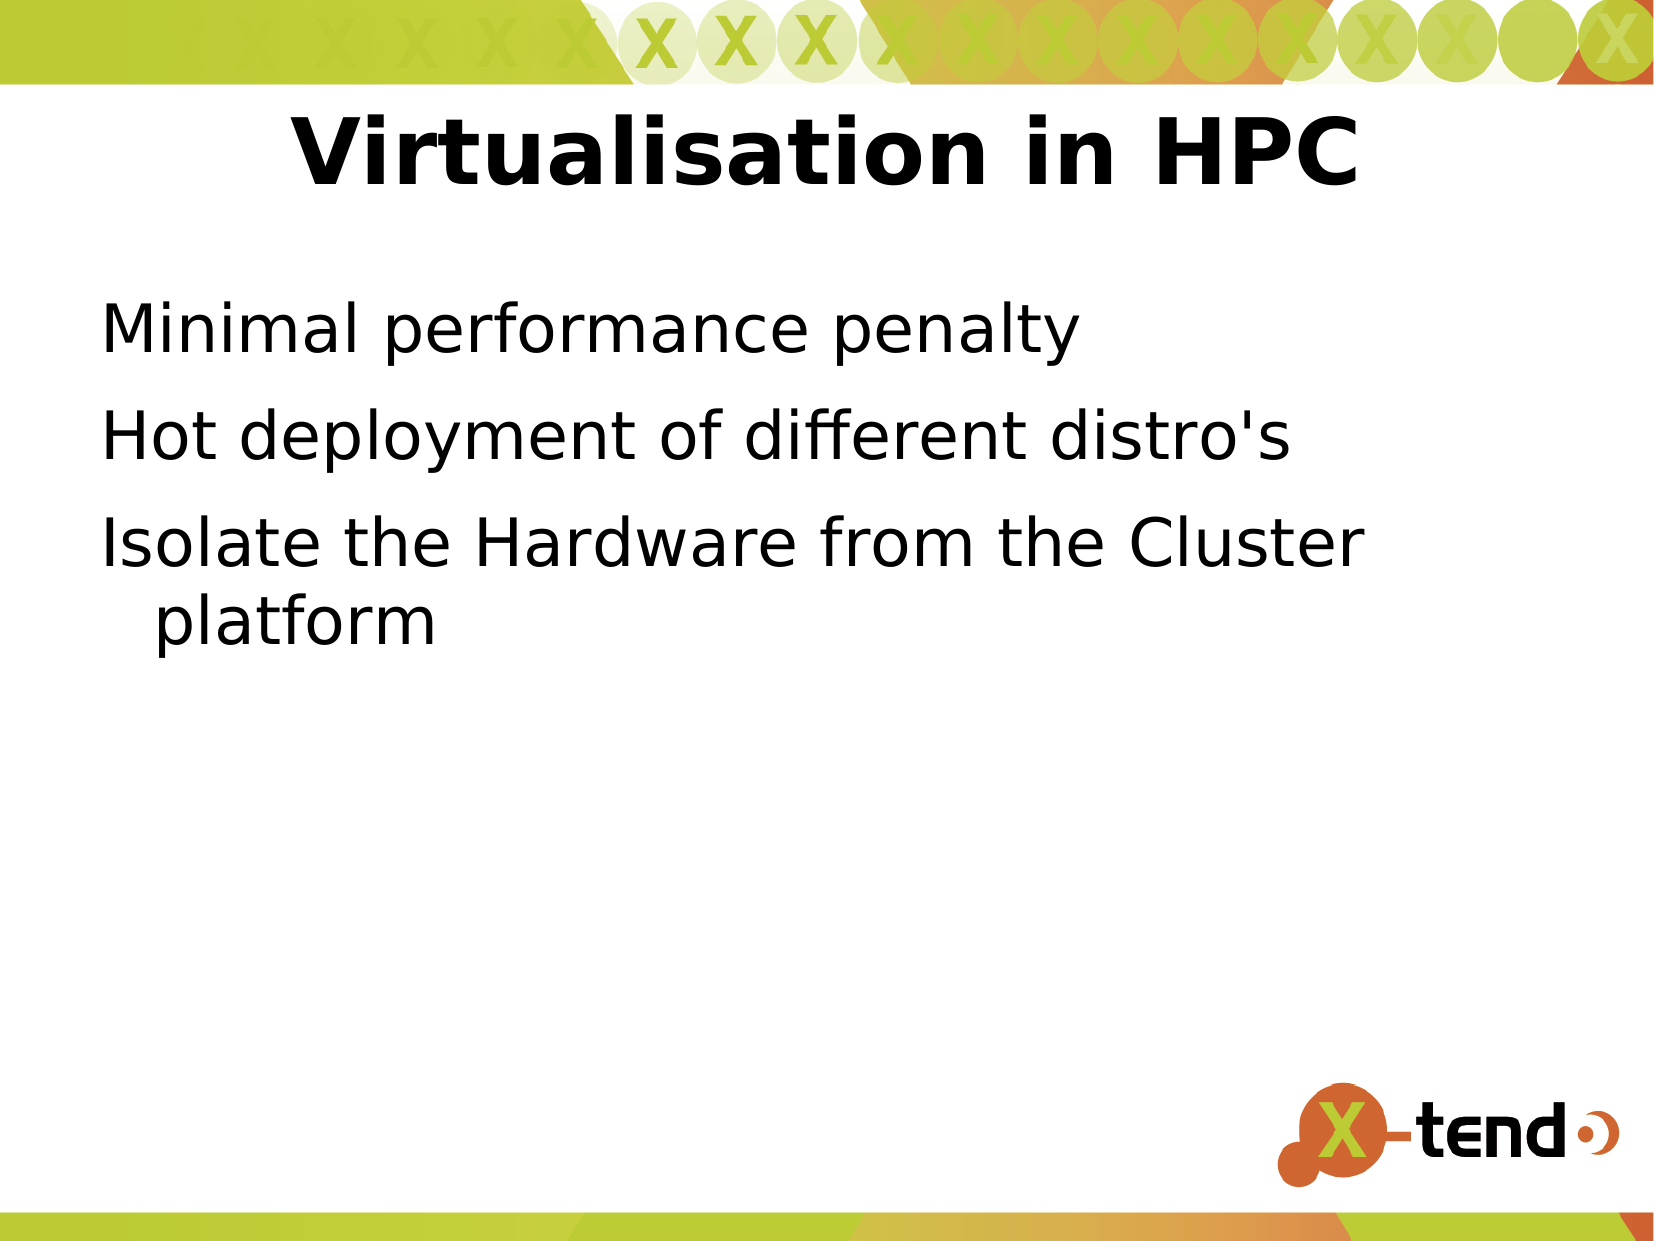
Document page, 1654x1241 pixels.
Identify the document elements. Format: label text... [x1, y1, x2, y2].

title Virtualisation in HPC [82, 49, 1571, 257]
picture [0, 0, 1654, 1241]
list Minimal performance penalty Hot deployment of different distro's Isolate the Hardware from the Cluster platform [82, 290, 1571, 1109]
